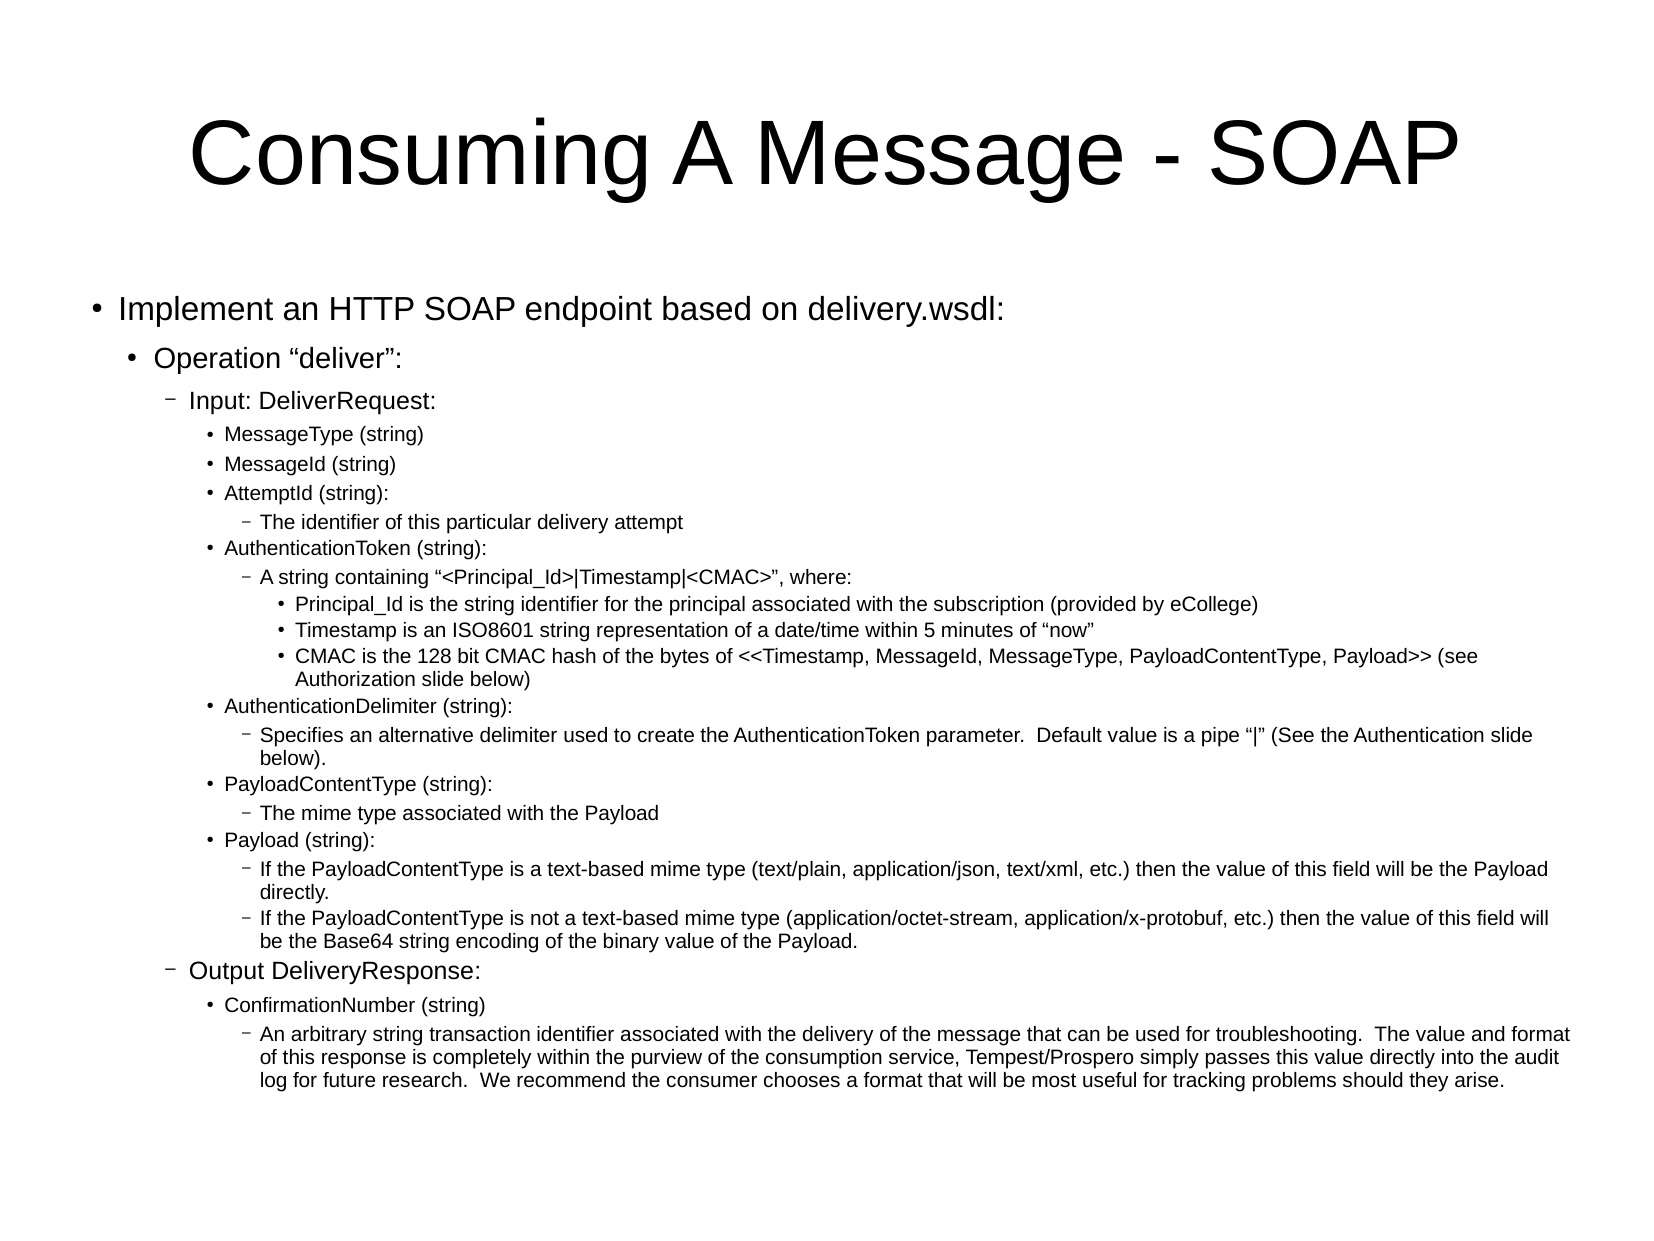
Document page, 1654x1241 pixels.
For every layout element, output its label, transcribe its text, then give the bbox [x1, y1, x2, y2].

title Consuming A Message - SOAP [82, 49, 1571, 257]
list Implement an HTTP SOAP endpoint based on delivery.wsdl: Operation “deliver”: Input: DeliverRequest: MessageType (string) MessageId (string) AttemptId (string): The identifier of this particular delivery attempt AuthenticationToken (string): A string containing “<Principal_Id>|Timestamp|<CMAC>”, where: Principal_Id is the string identifier for the principal associated with the subscription (provided by eCollege) Timestamp is an ISO8601 string representation of a date/time within 5 minutes of “now” CMAC is the 128 bit CMAC hash of the bytes of <<Timestamp, MessageId, MessageType, PayloadContentType, Payload>> (see Authorization slide below) AuthenticationDelimiter (string): Specifies an alternative delimiter used to create the AuthenticationToken parameter. Default value is a pipe “|” (See the Authentication slide below). PayloadContentType (string): The mime type associated with the Payload Payload (string): If the PayloadContentType is a text-based mime type (text/plain, application/json, text/xml, etc.) then the value of this field will be the Payload directly. If the PayloadContentType is not a text-based mime type (application/octet-stream, application/x-protobuf, etc.) then the value of this field will be the Base64 string encoding of the binary value of the Payload. Output DeliveryResponse: ConfirmationNumber (string) An arbitrary string transaction identifier associated with the delivery of the message that can be used for troubleshooting. The value and format of this response is completely within the purview of the consumption service, Tempest/Prospero simply passes this value directly into the audit log for future research. We recommend the consumer chooses a format that will be most useful for tracking problems should they arise. [82, 290, 1571, 1109]
